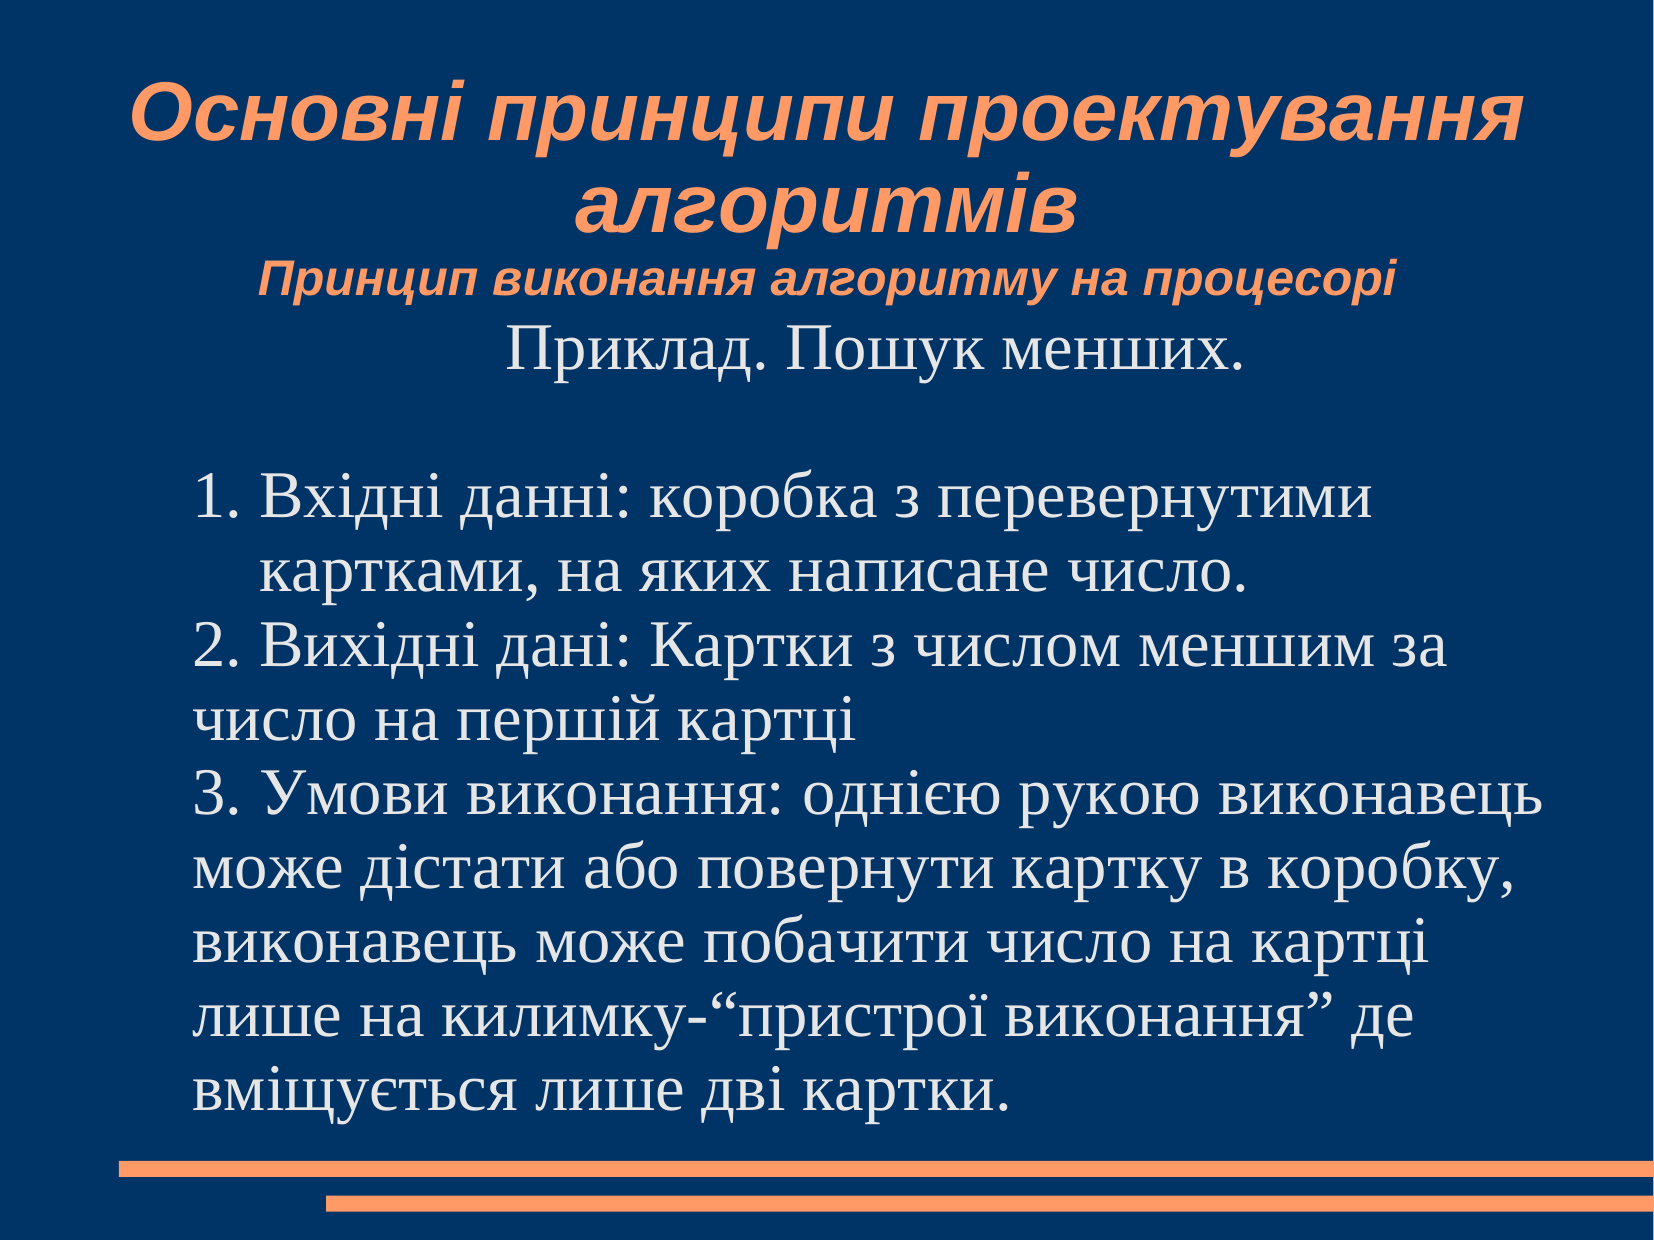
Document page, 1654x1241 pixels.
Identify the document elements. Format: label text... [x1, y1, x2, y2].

list Приклад. Пошук менших. 1. Вхідні данні: коробка з перевернутими картками, на яких написане число. 2. Вихідні дані: Картки з числом меншим за число на першій картці 3. Умови виконання: однією рукою виконавець може дістати або повернути картку в коробку, виконавець може побачити число на картці лише на килимку-“пристрої виконання” де вміщується лише дві картки. [121, 310, 1561, 1199]
title Основні принципи проектування алгоритмів Принцип виконання алгоритму на процесорі [121, 46, 1534, 325]
